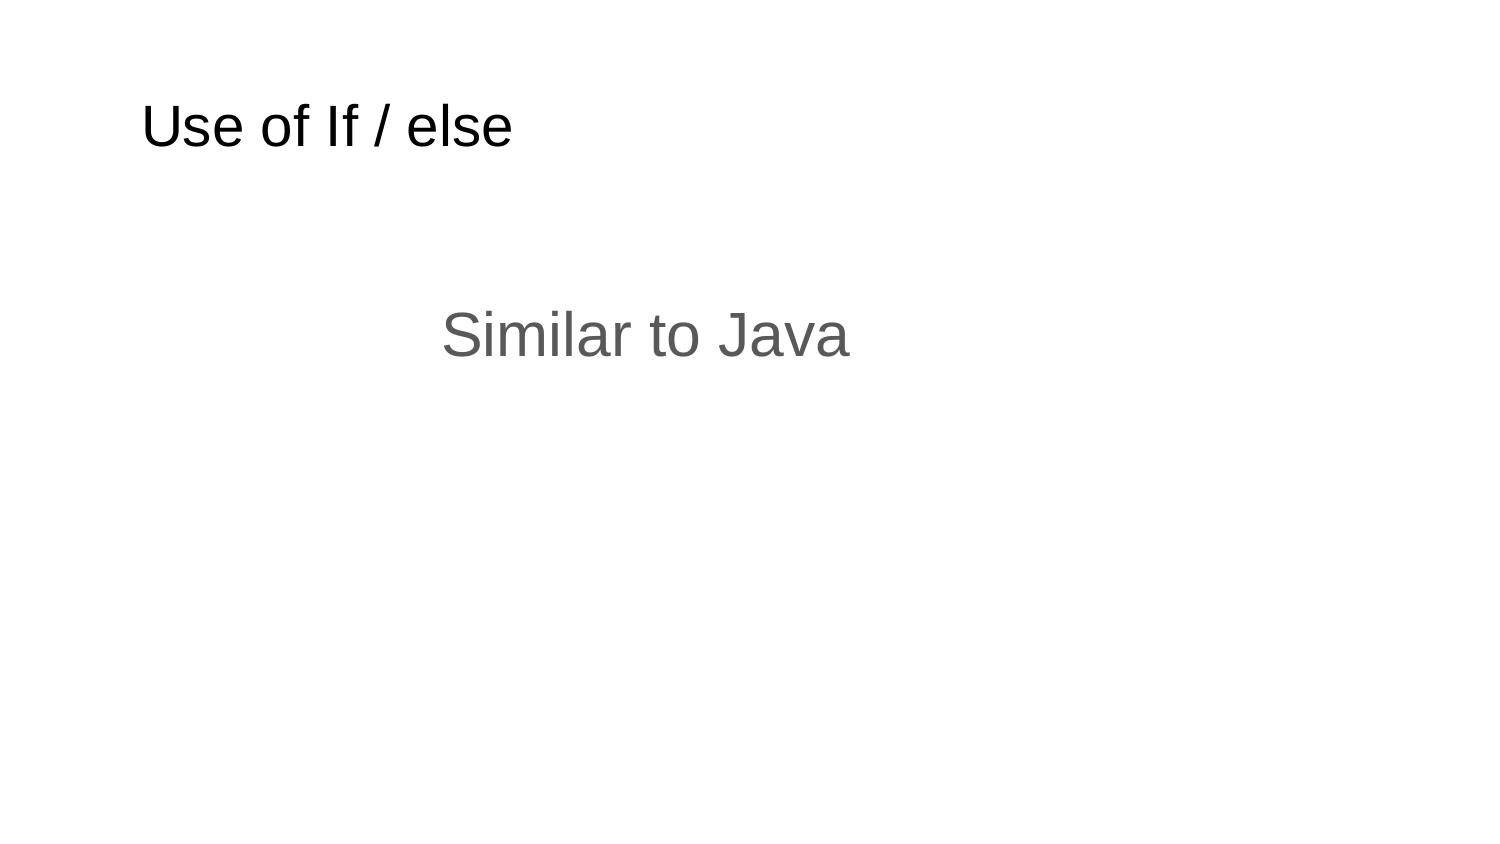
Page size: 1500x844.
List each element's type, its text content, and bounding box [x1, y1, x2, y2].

title Use of If / else [51, 72, 1449, 167]
list Similar to Java [51, 189, 1449, 750]
